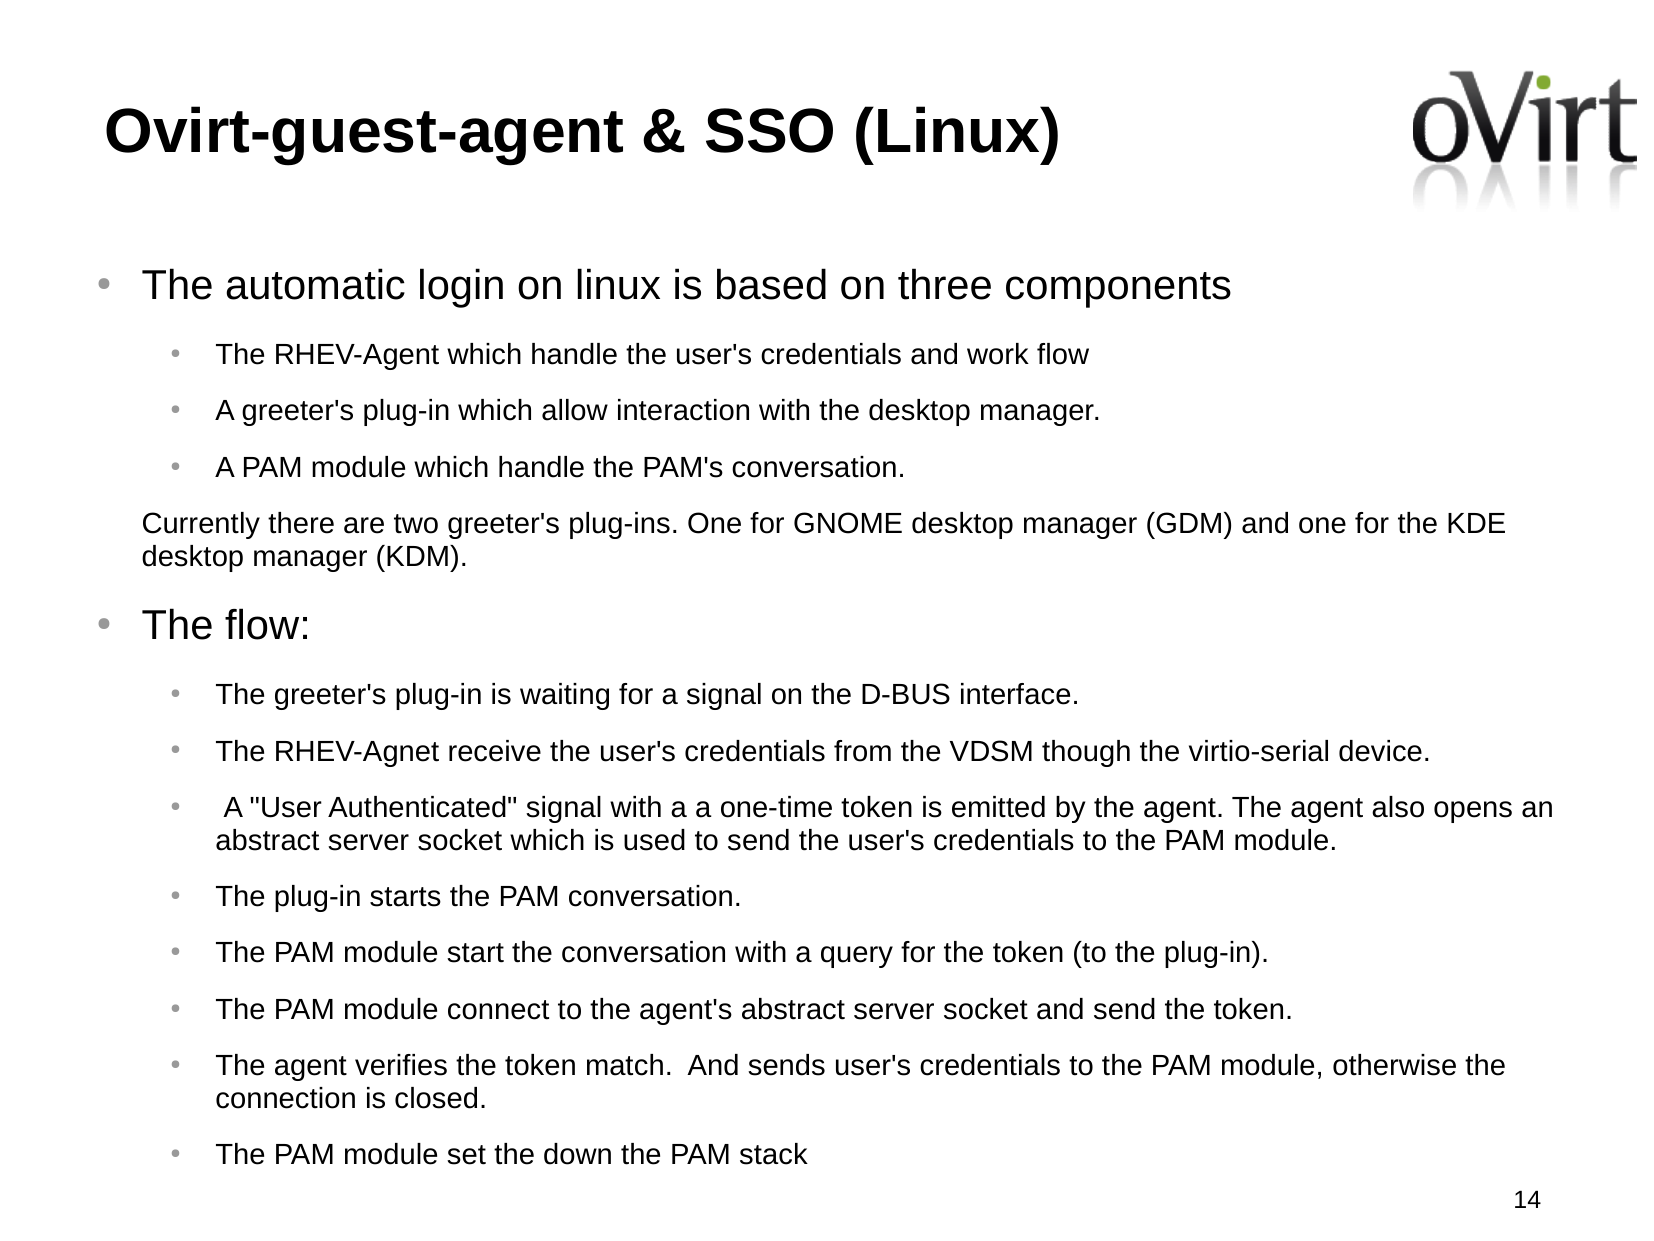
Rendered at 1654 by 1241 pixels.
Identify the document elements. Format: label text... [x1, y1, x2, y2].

picture [1413, 63, 1637, 212]
list The automatic login on linux is based on three components The RHEV-Agent which handle the user's credentials and work flow A greeter's plug-in which allow interaction with the desktop manager. A PAM module which handle the PAM's conversation. Currently there are two greeter's plug-ins. One for GNOME desktop manager (GDM) and one for the KDE desktop manager (KDM). The flow: The greeter's plug-in is waiting for a signal on the D-BUS interface. The RHEV-Agnet receive the user's credentials from the VDSM though the virtio-serial device. A "User Authenticated" signal with a a one-time token is emitted by the agent. The agent also opens an abstract server socket which is used to send the user's credentials to the PAM module. The plug-in starts the PAM conversation. The PAM module start the conversation with a query for the token (to the plug-in). The PAM module connect to the agent's abstract server socket and send the token. The agent verifies the token match. And sends user's credentials to the PAM module, otherwise the connection is closed. The PAM module set the down the PAM stack [81, 261, 1570, 1172]
title Ovirt-guest-agent & SSO (Linux) [82, 37, 1303, 226]
